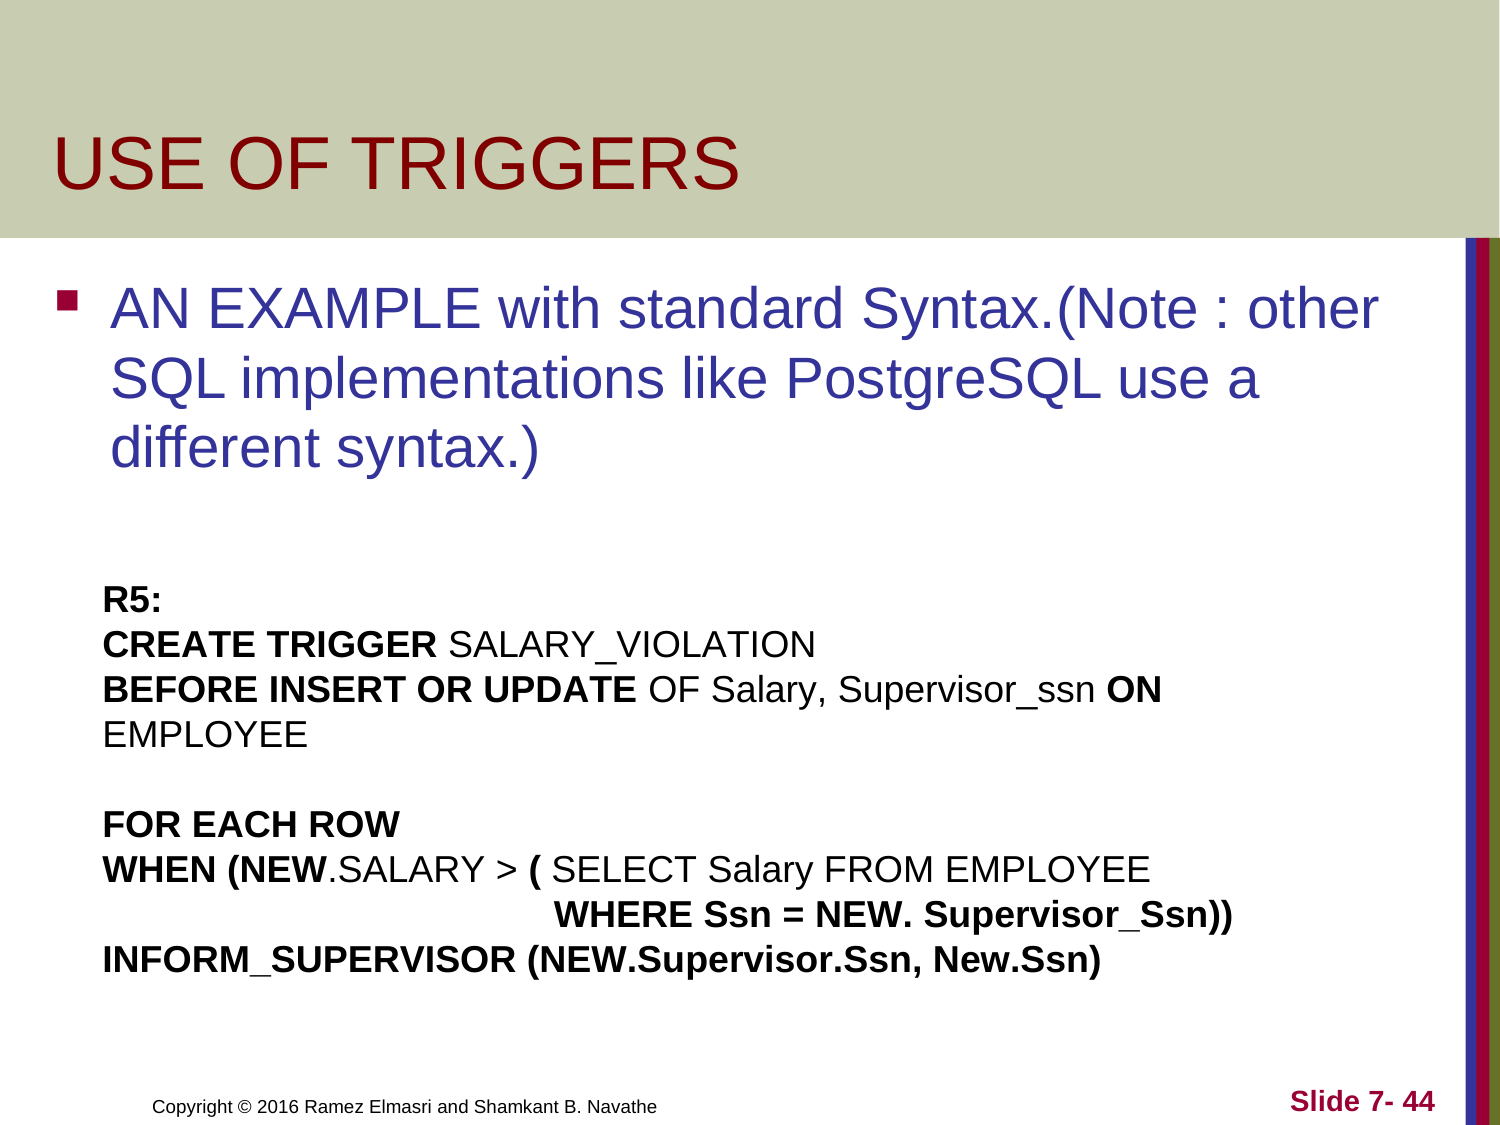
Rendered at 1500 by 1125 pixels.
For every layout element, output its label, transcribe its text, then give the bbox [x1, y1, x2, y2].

text_box Slide 7- 44 [1137, 1050, 1450, 1125]
title USE OF TRIGGERS [37, 49, 1317, 213]
list AN EXAMPLE with standard Syntax.(Note : other SQL implementations like PostgreSQL use a different syntax.) [39, 262, 1400, 1013]
text_box R5: CREATE TRIGGER SALARY_VIOLATION BEFORE INSERT OR UPDATE OF Salary, Supervisor_ssn ON EMPLOYEE FOR EACH ROW WHEN (NEW.SALARY > ( SELECT Salary FROM EMPLOYEE WHERE Ssn = NEW. Supervisor_Ssn)) INFORM_SUPERVISOR (NEW.Supervisor.Ssn, New.Ssn) [87, 566, 1313, 1078]
